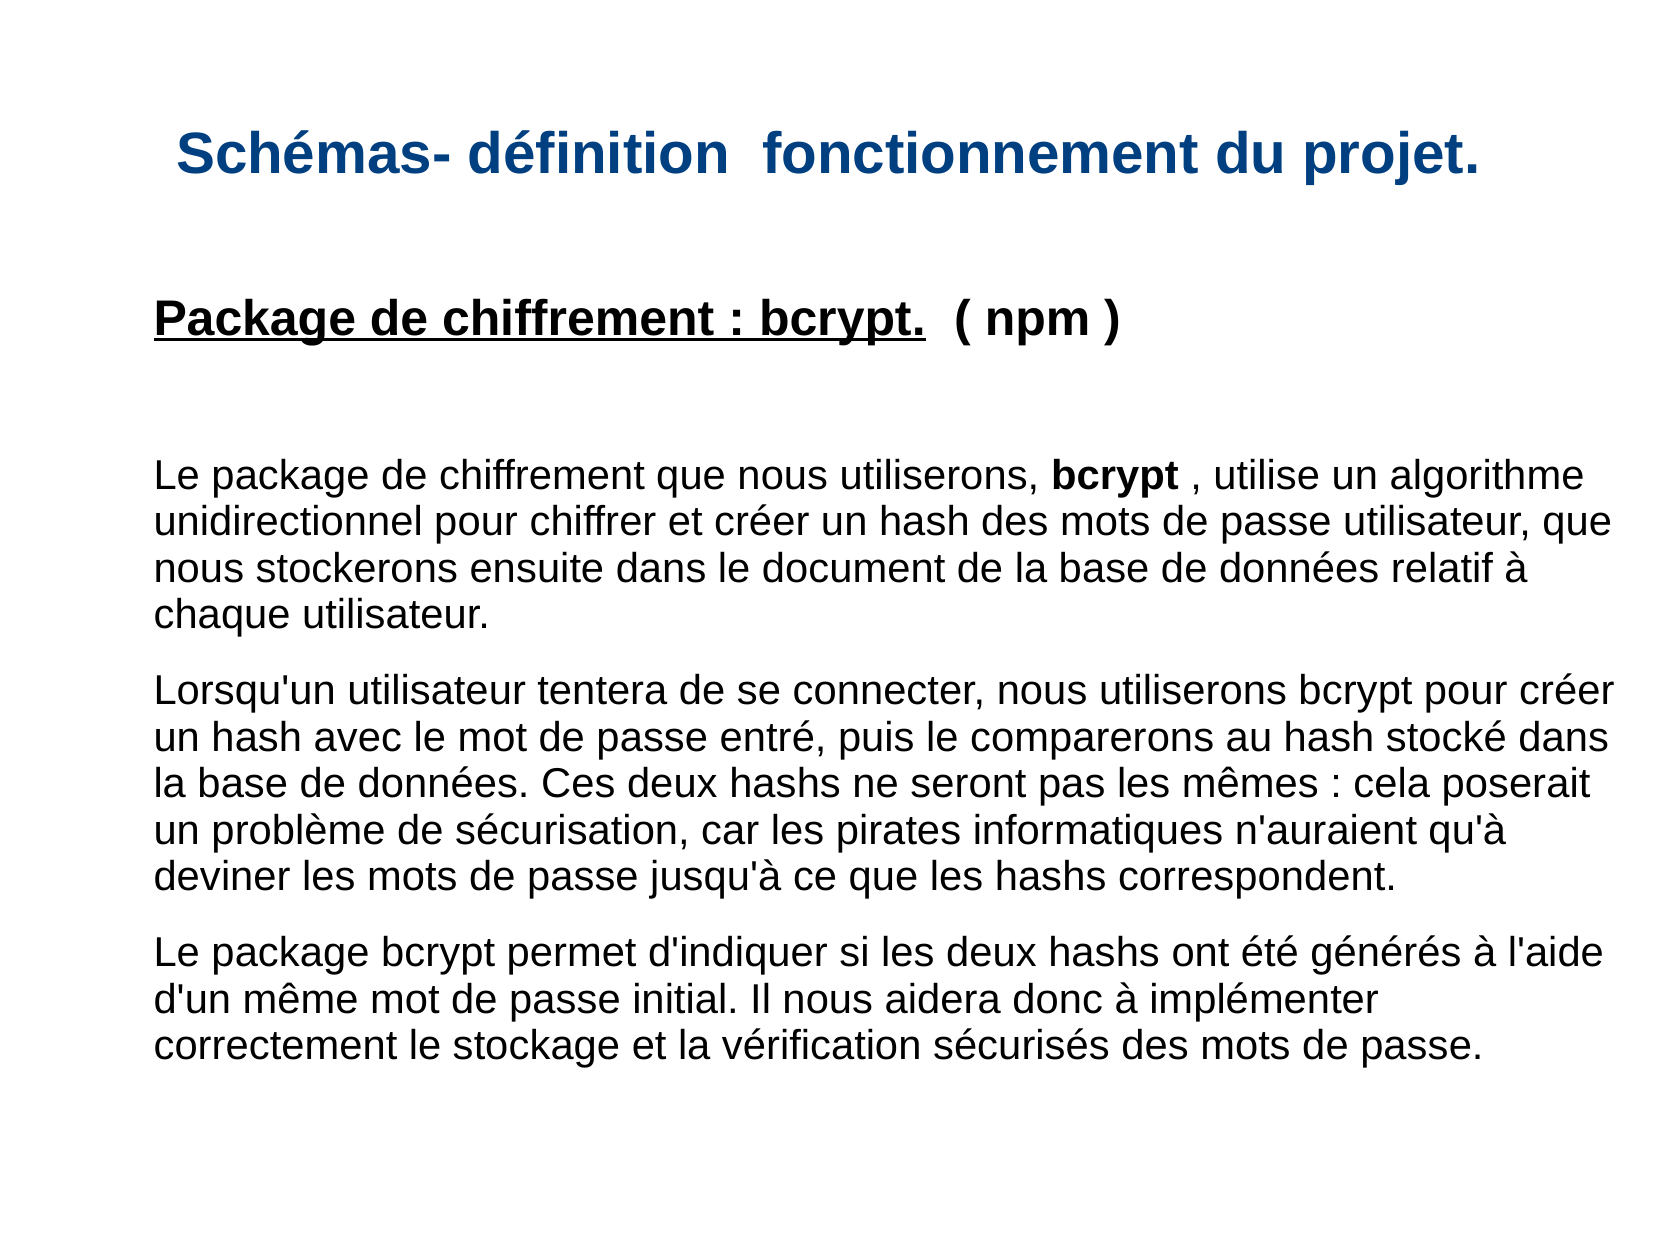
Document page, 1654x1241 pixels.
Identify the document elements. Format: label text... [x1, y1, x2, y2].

list Package de chiffrement : bcrypt. ( npm ) Le package de chiffrement que nous utiliserons, bcrypt , utilise un algorithme unidirectionnel pour chiffrer et créer un hash des mots de passe utilisateur, que nous stockerons ensuite dans le document de la base de données relatif à chaque utilisateur. Lorsqu'un utilisateur tentera de se connecter, nous utiliserons bcrypt pour créer un hash avec le mot de passe entré, puis le comparerons au hash stocké dans la base de données. Ces deux hashs ne seront pas les mêmes : cela poserait un problème de sécurisation, car les pirates informatiques n'auraient qu'à deviner les mots de passe jusqu'à ce que les hashs correspondent. Le package bcrypt permet d'indiquer si les deux hashs ont été générés à l'aide d'un même mot de passe initial. Il nous aidera donc à implémenter correctement le stockage et la vérification sécurisés des mots de passe. [82, 290, 1625, 1211]
title Schémas- définition fonctionnement du projet. [82, 49, 1571, 257]
